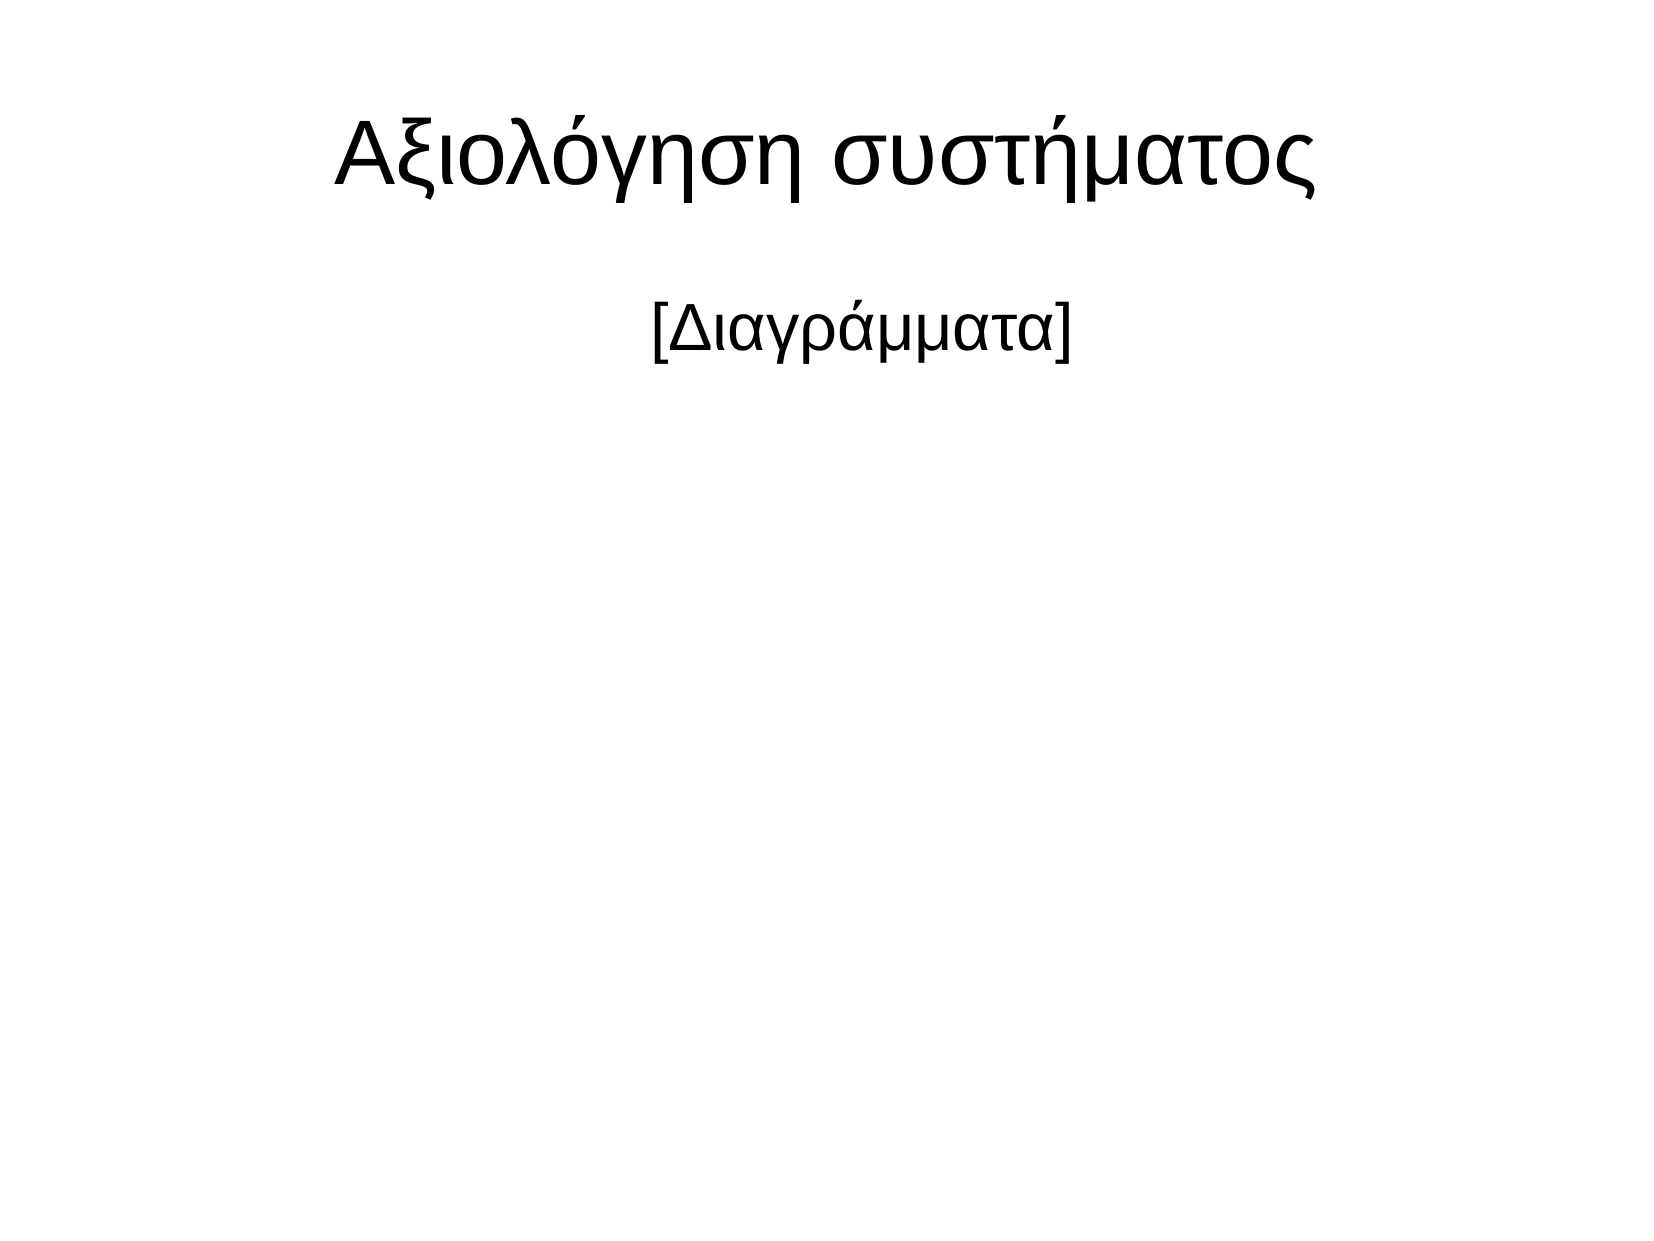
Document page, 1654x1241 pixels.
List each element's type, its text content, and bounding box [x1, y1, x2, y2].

list [Διαγράμματα] [82, 290, 1571, 1010]
title Αξιολόγηση συστήματος [82, 49, 1571, 257]
